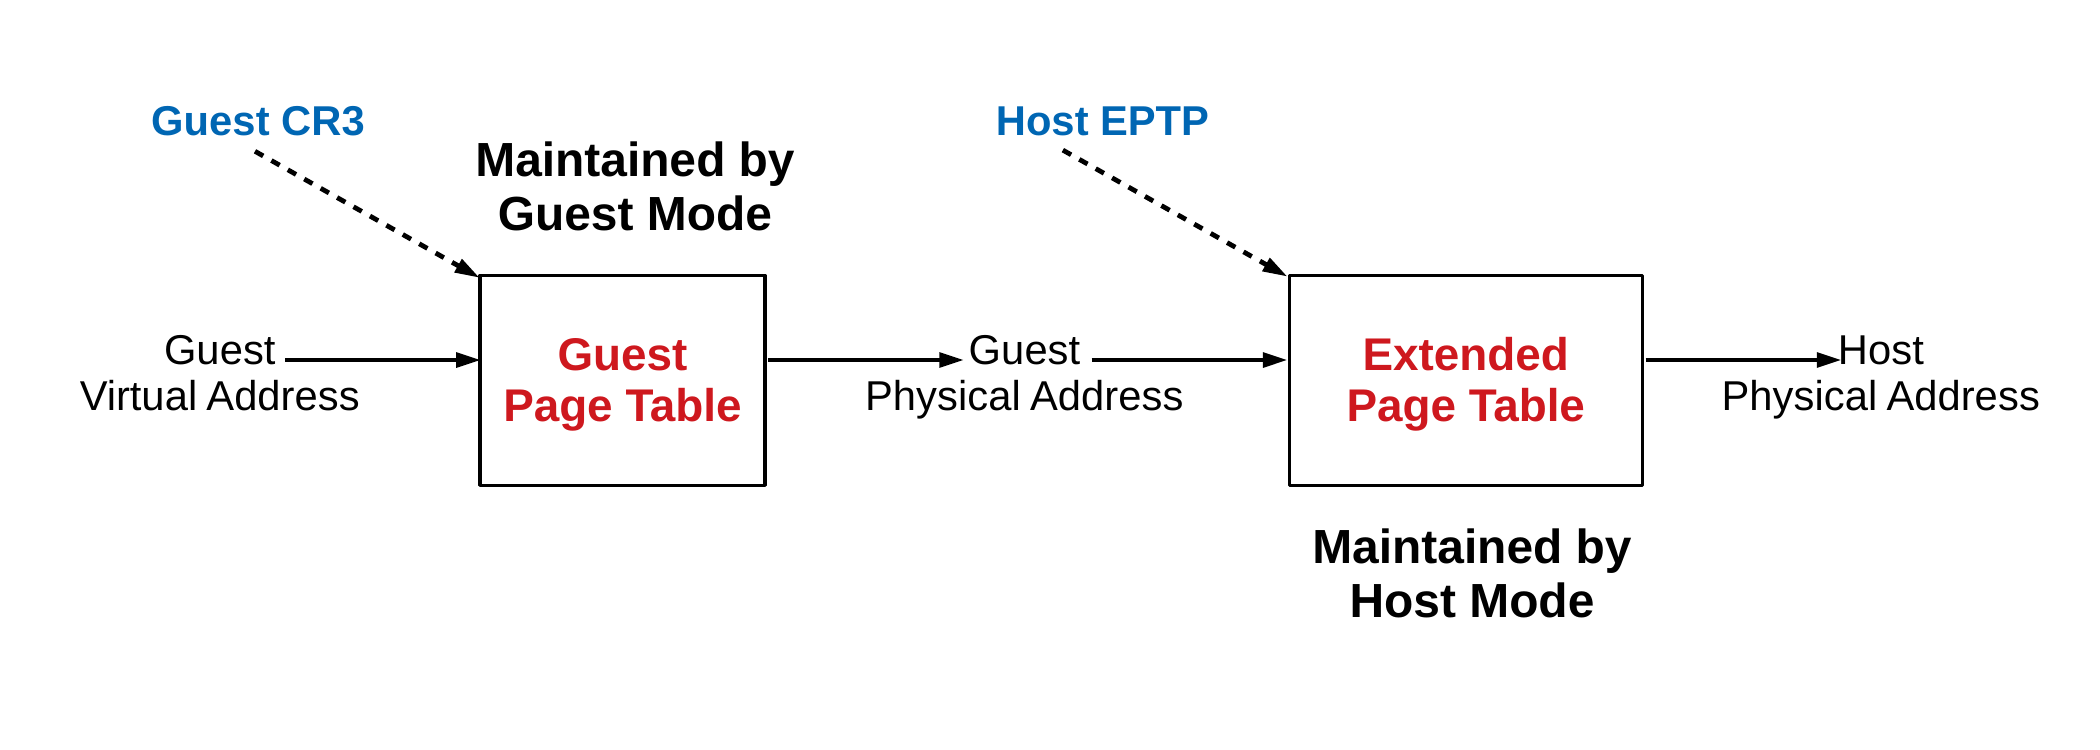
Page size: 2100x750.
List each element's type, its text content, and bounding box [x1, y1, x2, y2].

text_box Guest Page Table [480, 275, 766, 486]
text_box Guest CR3 [136, 89, 380, 152]
text_box Guest Virtual Address [65, 305, 376, 441]
text_box Host Physical Address [1706, 295, 2057, 451]
text_box Host EPTP [981, 89, 1224, 152]
text_box Extended Page Table [1289, 275, 1643, 486]
text_box Maintained by Guest Mode [460, 125, 811, 248]
text_box Guest Physical Address [850, 295, 1201, 451]
text_box Maintained by Host Mode [1297, 513, 1647, 636]
